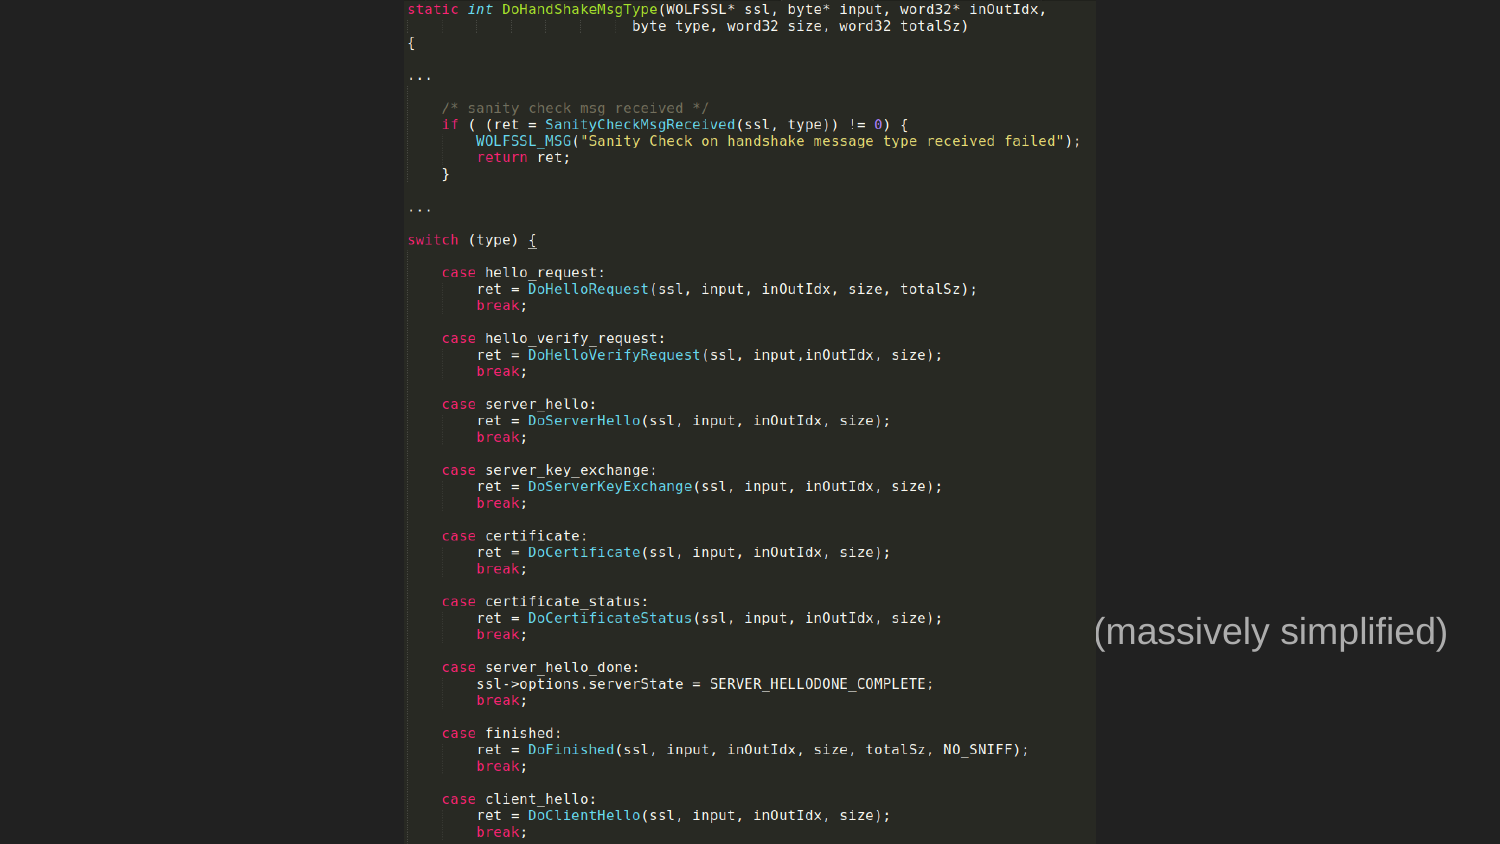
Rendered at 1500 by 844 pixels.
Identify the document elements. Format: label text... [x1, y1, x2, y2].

list (massively simplified) [1096, 585, 1500, 684]
picture [404, 0, 1096, 844]
